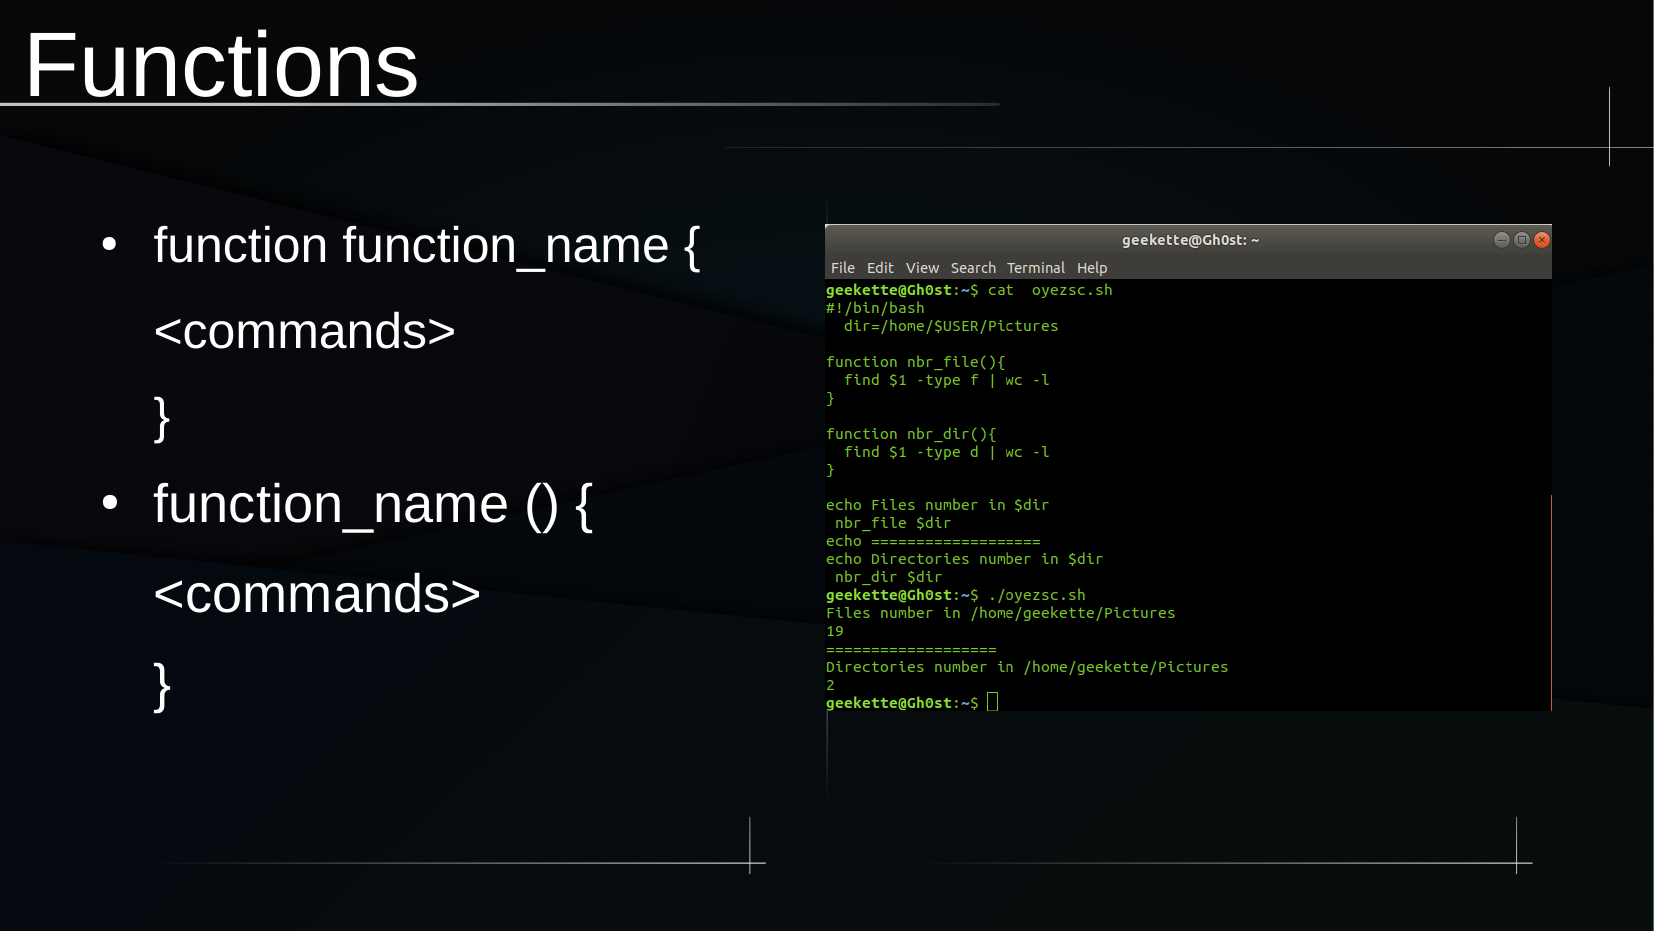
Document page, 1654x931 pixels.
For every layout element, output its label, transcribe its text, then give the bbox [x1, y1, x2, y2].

title Functions [23, 11, 1589, 119]
picture [0, 0, 1654, 931]
list function function_name { <commands> } function_name () { <commands> } [82, 217, 809, 758]
